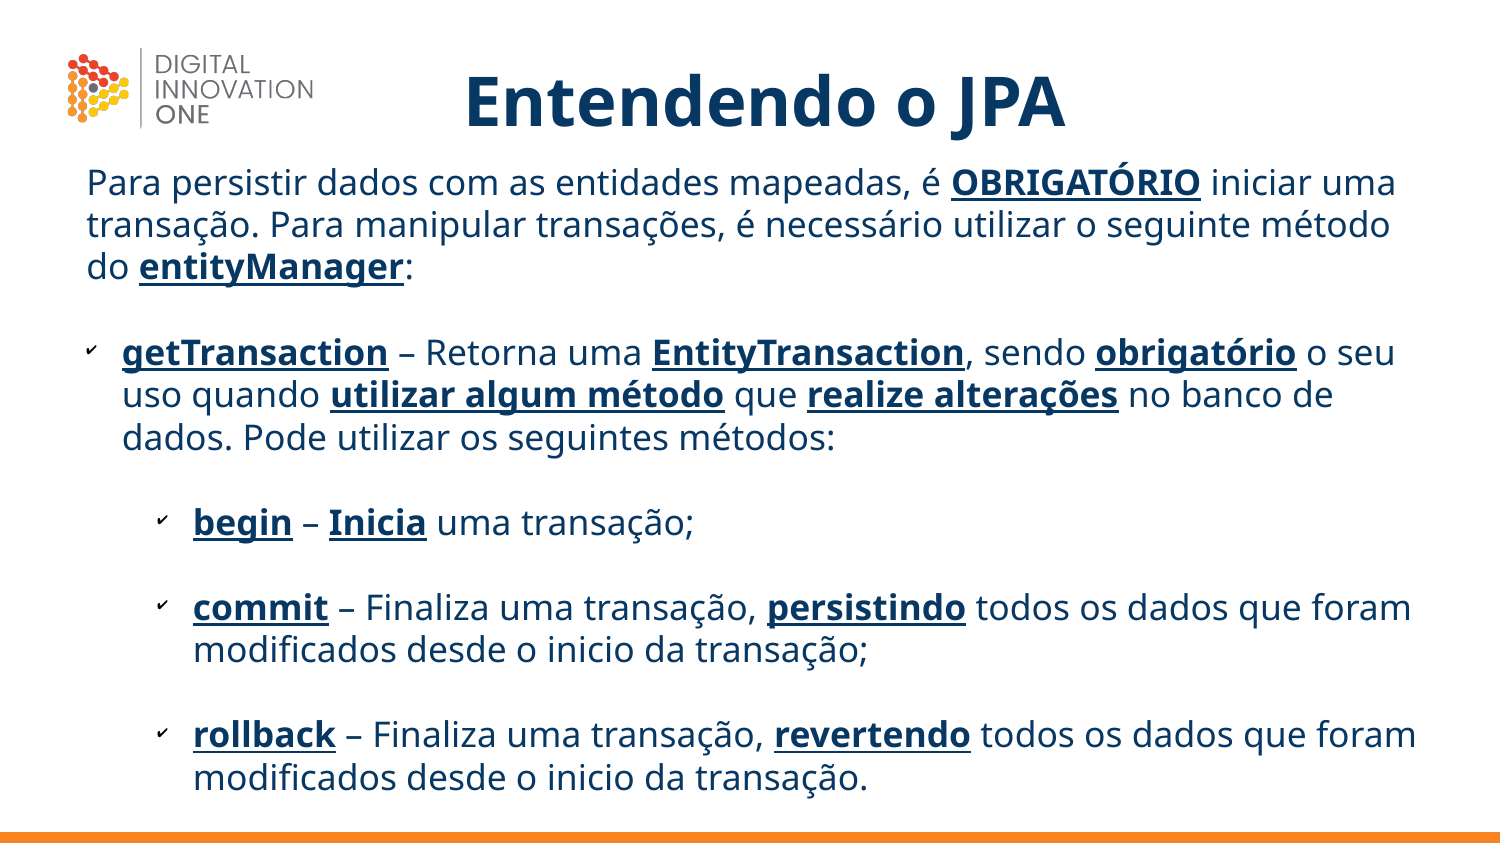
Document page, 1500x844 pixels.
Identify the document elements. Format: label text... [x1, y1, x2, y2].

text_box [0, 832, 1500, 843]
subtitle Entendendo o JPA [51, 50, 1479, 148]
text_box Para persistir dados com as entidades mapeadas, é OBRIGATÓRIO iniciar uma transação. Para manipular transações, é necessário utilizar o seguinte método do entityManager: getTransaction – Retorna uma EntityTransaction, sendo obrigatório o seu uso quando utilizar algum método que realize alterações no banco de dados. Pode utilizar os seguintes métodos: begin – Inicia uma transação; commit – Finaliza uma transação, persistindo todos os dados que foram modificados desde o inicio da transação; rollback – Finaliza uma transação, revertendo todos os dados que foram modificados desde o inicio da transação. [58, 144, 1450, 645]
picture [51, 39, 330, 137]
